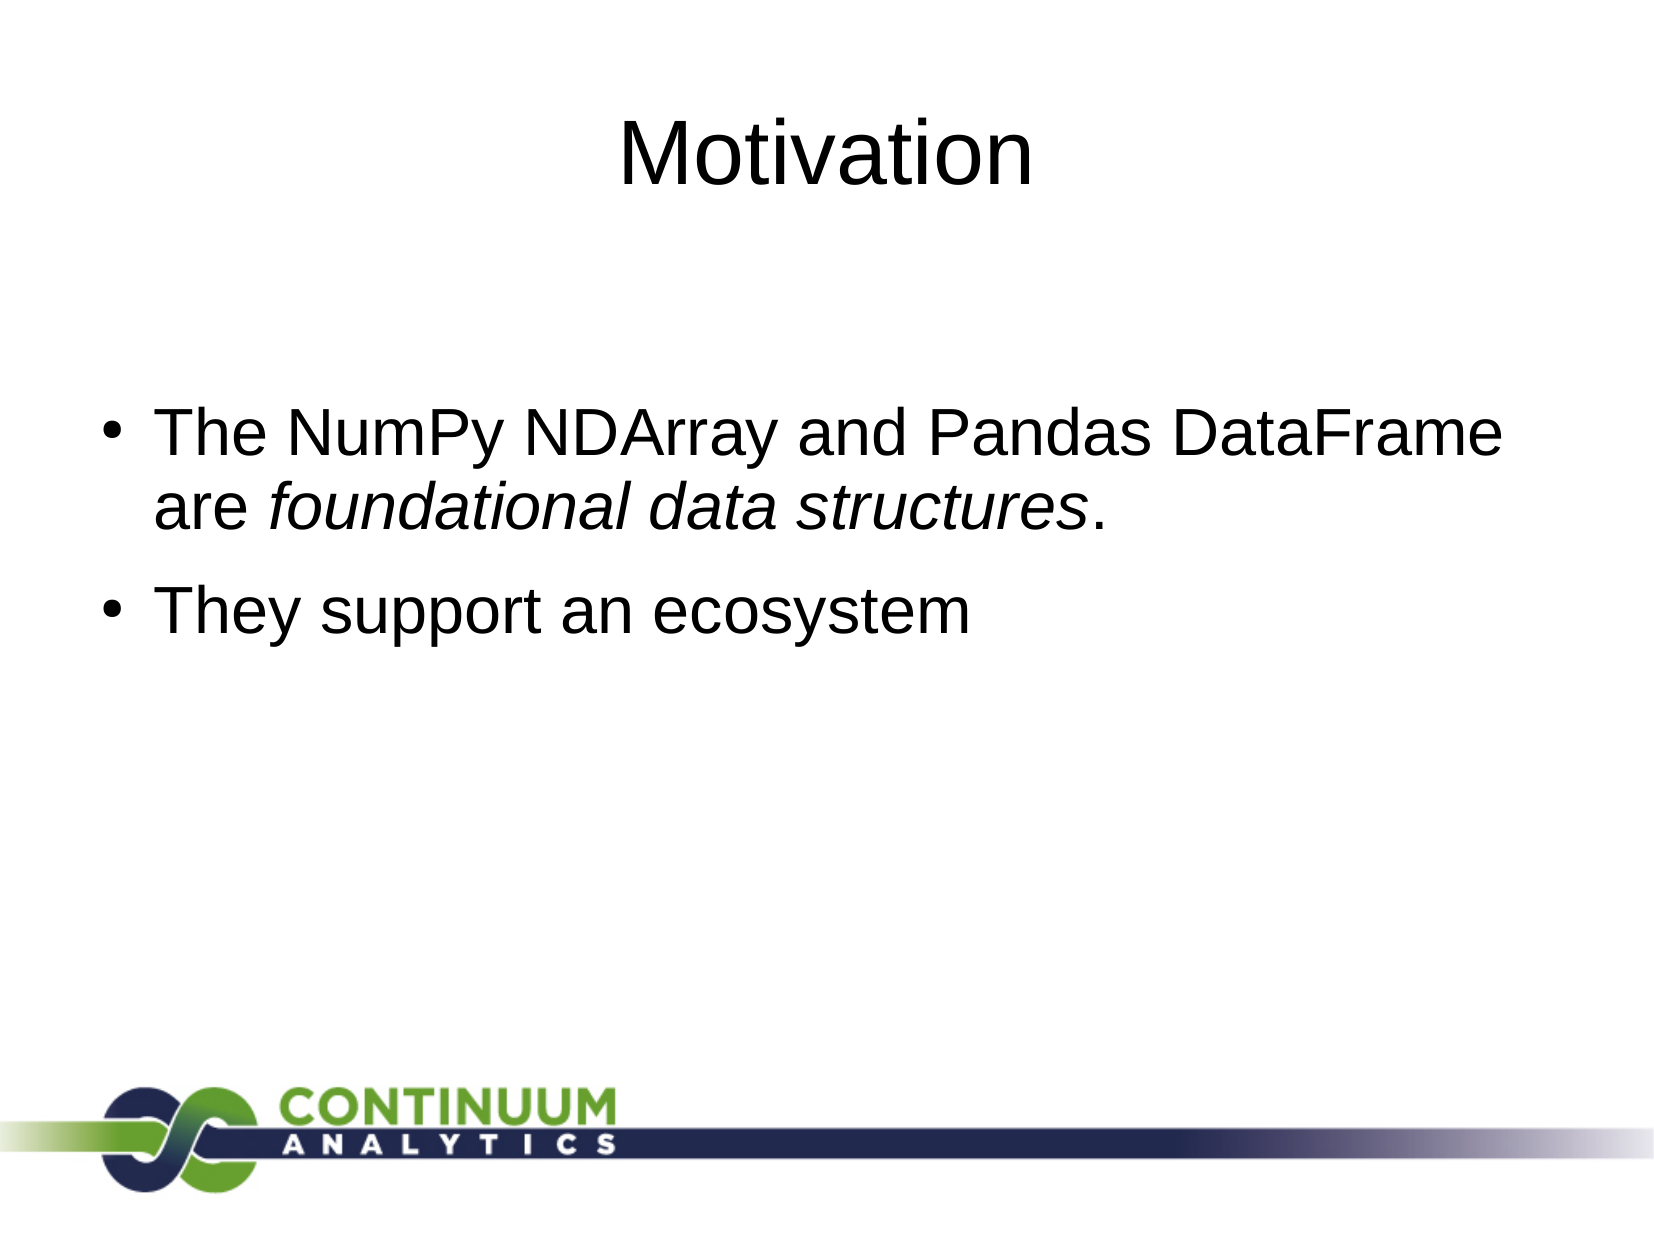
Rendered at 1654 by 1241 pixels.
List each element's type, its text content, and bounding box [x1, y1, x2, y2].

title Motivation [82, 49, 1571, 257]
list The NumPy NDArray and Pandas DataFrame are foundational data structures. They support an ecosystem [82, 290, 1571, 1010]
